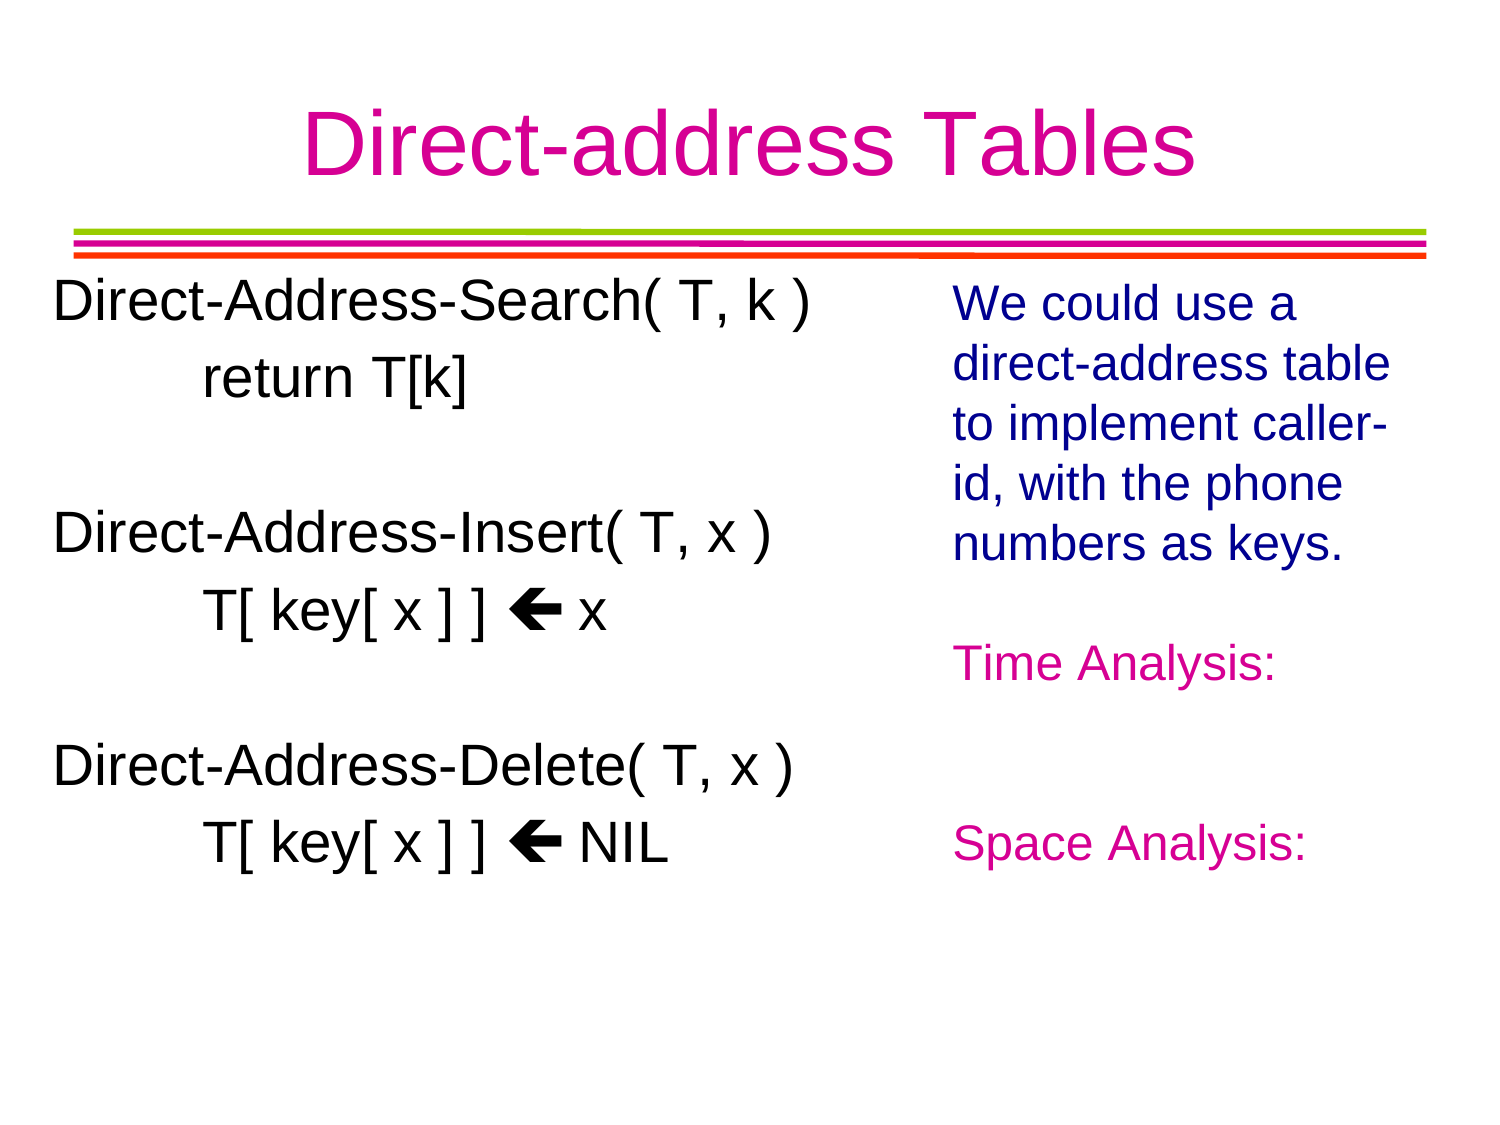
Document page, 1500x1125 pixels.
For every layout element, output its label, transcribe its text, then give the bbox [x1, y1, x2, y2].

text_box Direct-address Tables [75, 45, 1426, 233]
text_box We could use a direct-address table to implement caller-id, with the phone numbers as keys. Time Analysis: Space Analysis: [937, 262, 1438, 878]
text_box Direct-Address-Search( T, k ) return T[k] Direct-Address-Insert( T, x ) T[ key[ x ] ]  x Direct-Address-Delete( T, x ) T[ key[ x ] ]  NIL [37, 262, 850, 1005]
